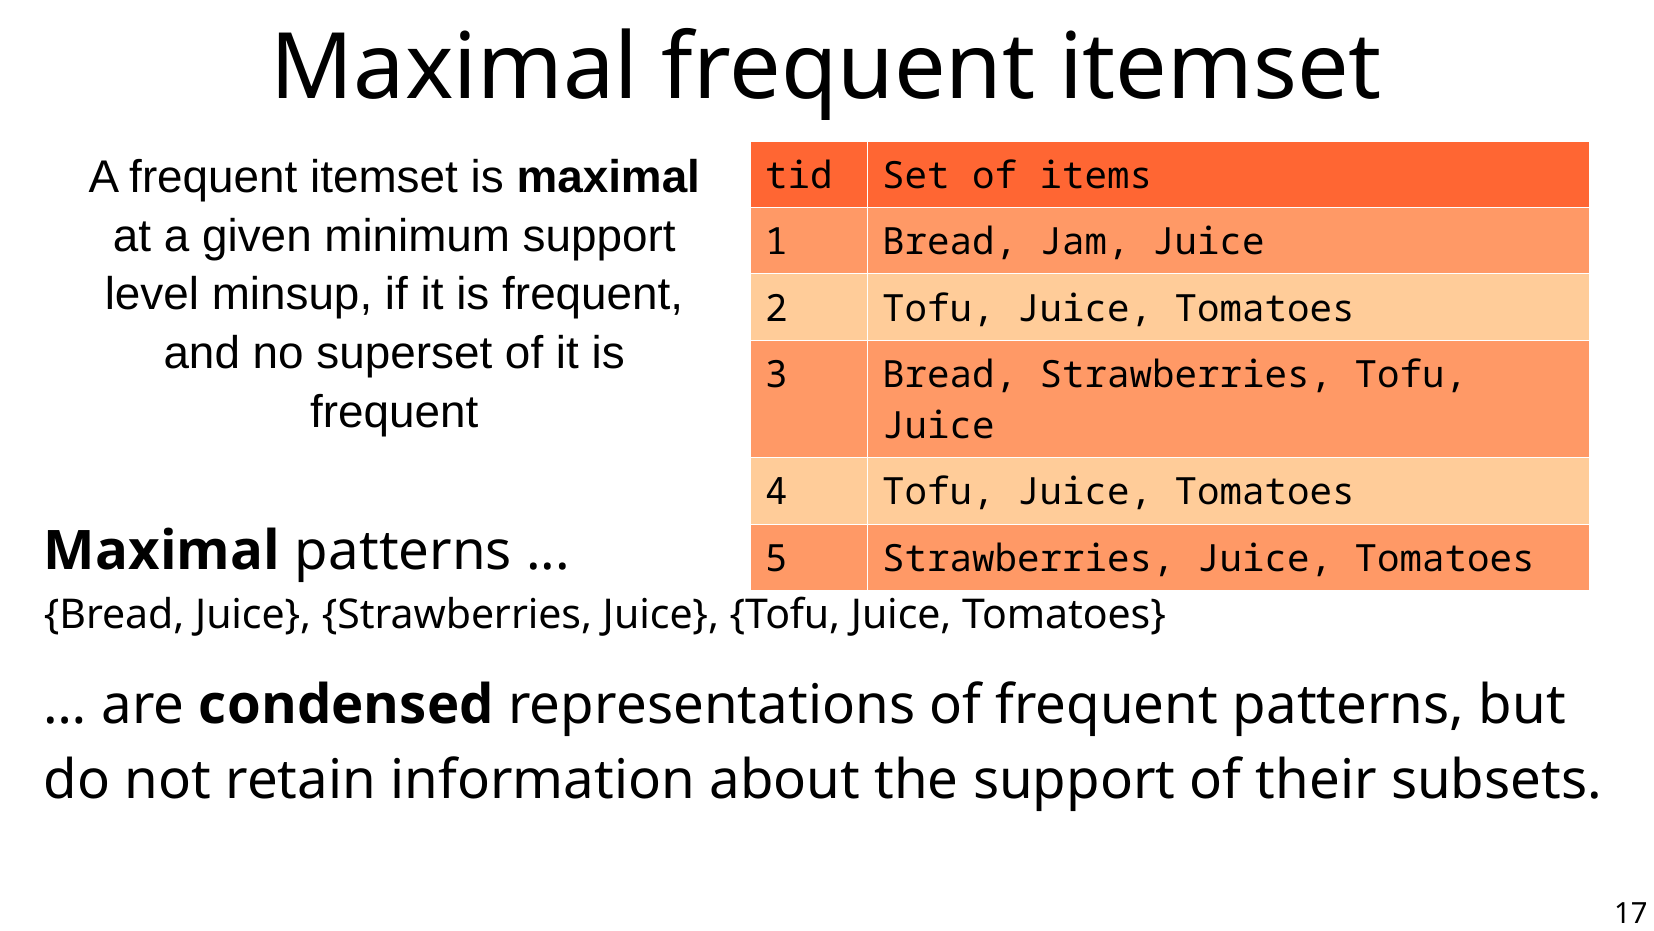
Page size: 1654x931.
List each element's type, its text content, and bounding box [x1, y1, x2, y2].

table_cell 4 [751, 458, 867, 510]
list Maximal patterns ... {Bread, Juice}, {Strawberries, Juice}, {Tofu, Juice, Tomatoes} … are condensed representations of frequent patterns, but do not retain information about the support of their subsets. [43, 510, 1611, 869]
table_cell Tofu, Juice, Tomatoes [868, 274, 1589, 340]
table_cell Tofu, Juice, Tomatoes [868, 458, 1589, 510]
text_box A frequent itemset is maximal at a given minimum support level minsup, if it is frequent, and no superset of it is frequent [60, 135, 728, 473]
table_cell Bread, Jam, Juice [868, 208, 1589, 273]
table_cell 3 [751, 341, 867, 457]
table_header Set of items [868, 142, 1589, 207]
table_cell 1 [751, 208, 867, 273]
title Maximal frequent itemset [82, 1, 1571, 126]
table_header tid [751, 142, 867, 207]
table_cell 2 [751, 274, 867, 340]
table_cell Bread, Strawberries, Tofu, Juice [868, 341, 1589, 457]
